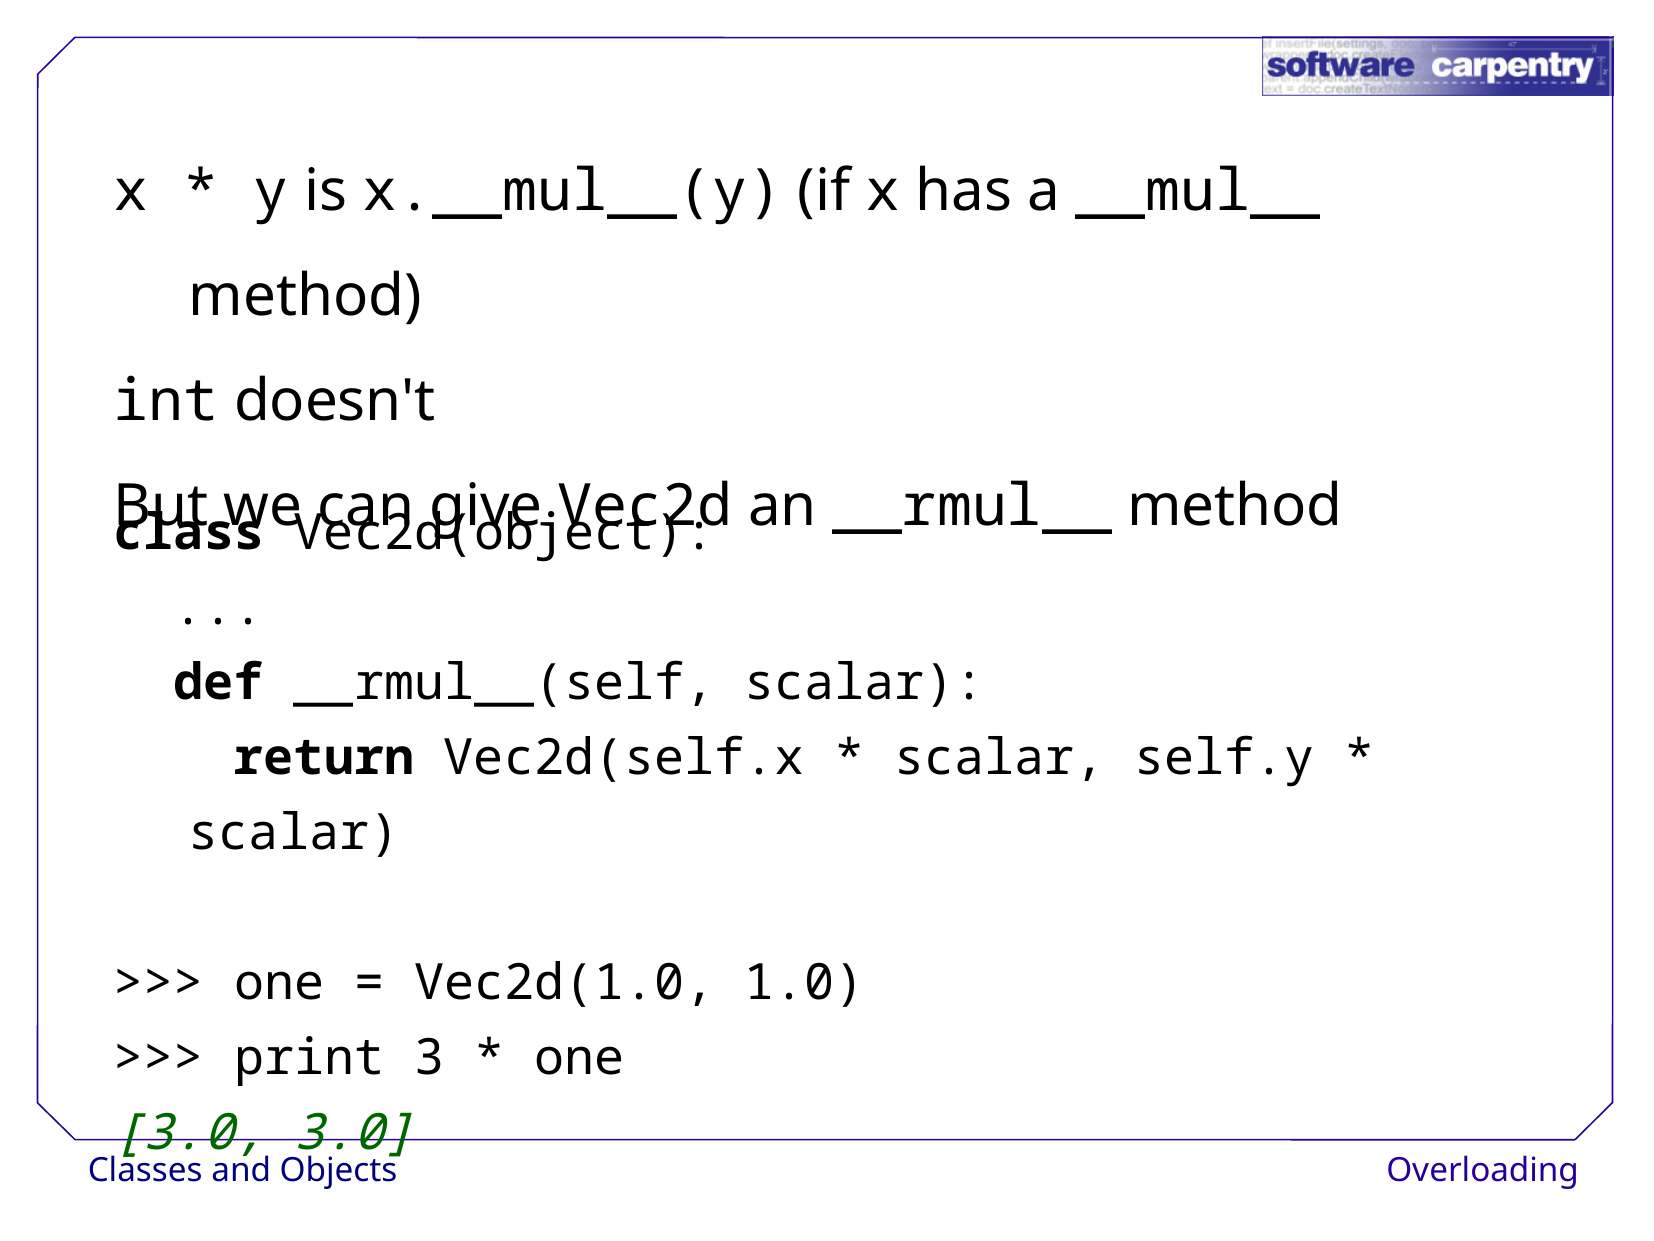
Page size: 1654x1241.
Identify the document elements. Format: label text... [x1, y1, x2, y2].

text_box x * y is x.__mul__(y) (if x has a __mul__ method) int doesn't But we can give Vec2d an __rmul__ method [99, 109, 1546, 545]
picture [1262, 36, 1614, 96]
text_box class Vec2d(object): ... def __rmul__(self, scalar): return Vec2d(self.x * scalar, self.y * scalar) >>> one = Vec2d(1.0, 1.0) >>> print 3 * one [3.0, 3.0] [99, 477, 1517, 1168]
